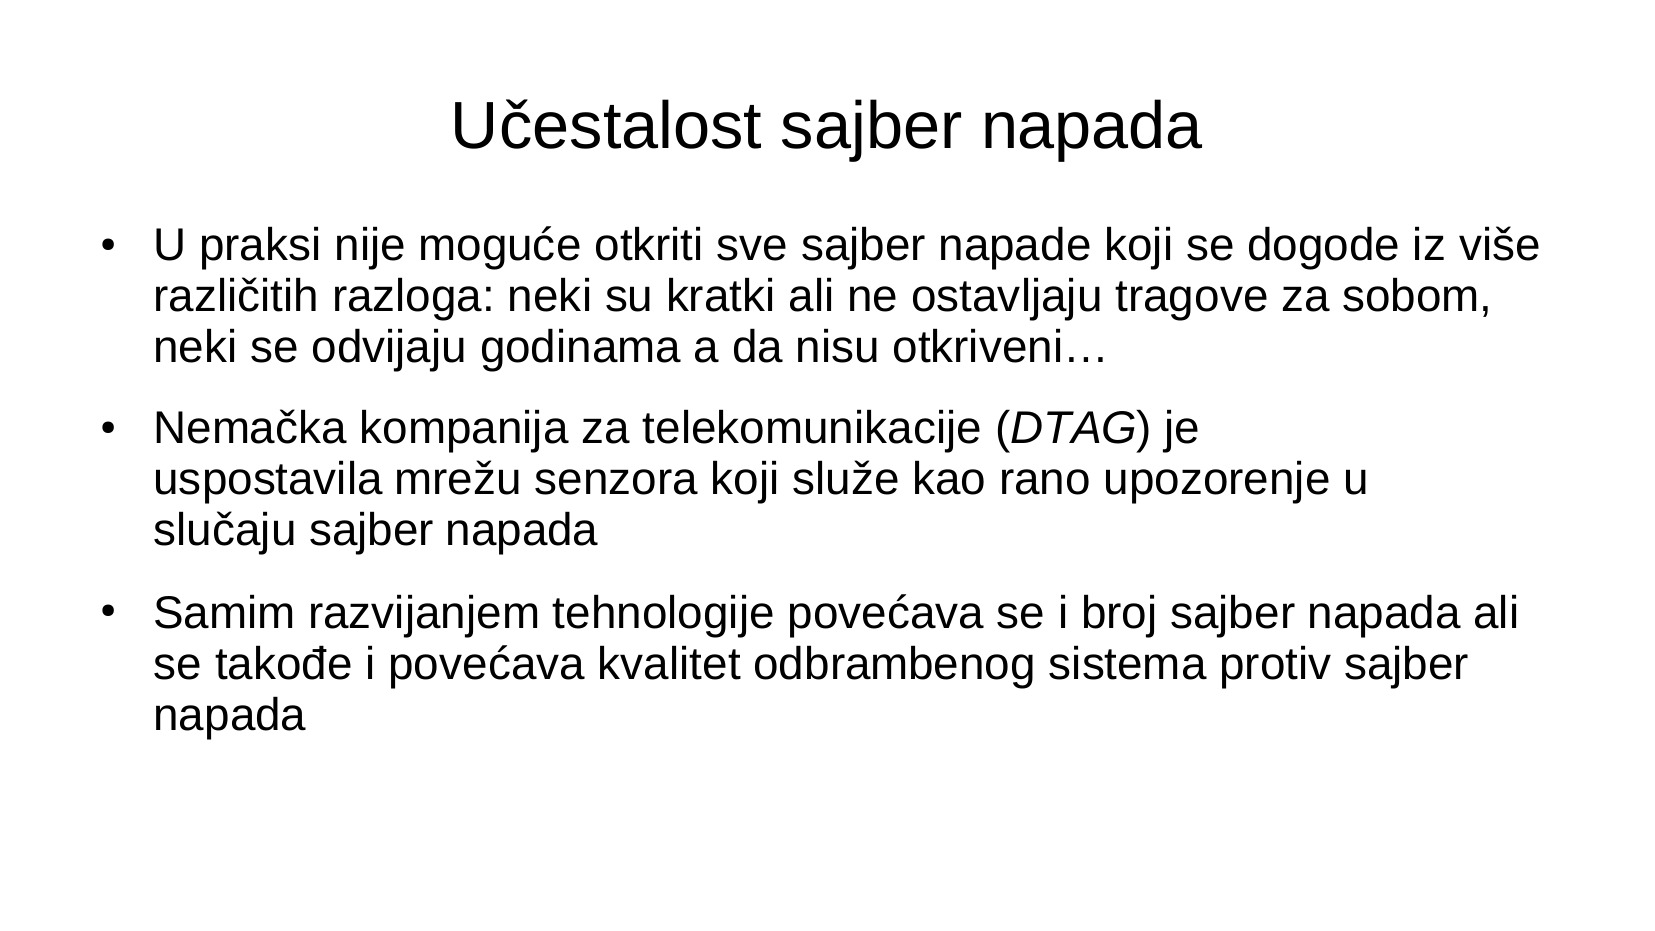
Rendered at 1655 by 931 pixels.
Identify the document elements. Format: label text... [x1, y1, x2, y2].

title Učestalost sajber napada [430, 81, 1224, 162]
text_box ● [98, 413, 119, 439]
text_box ● [98, 230, 119, 256]
text_box U praksi nije moguće otkriti sve sajber napade koji se dogode iz više različitih razloga: neki su kratki ali ne ostavljaju tragove za sobom, neki se odvijaju godinama a da nisu otkriveni… Nemačka kompanija za telekomunikacije (DTAG) je uspostavila mrežu senzora koji služe kao rano upozorenje u slučaju sajber napada Samim razvijanjem tehnologije povećava se i broj sajber napada ali se takođe i povećava kvalitet odbrambenog sistema protiv sajber napada [151, 219, 1542, 740]
text_box ● [98, 596, 119, 622]
